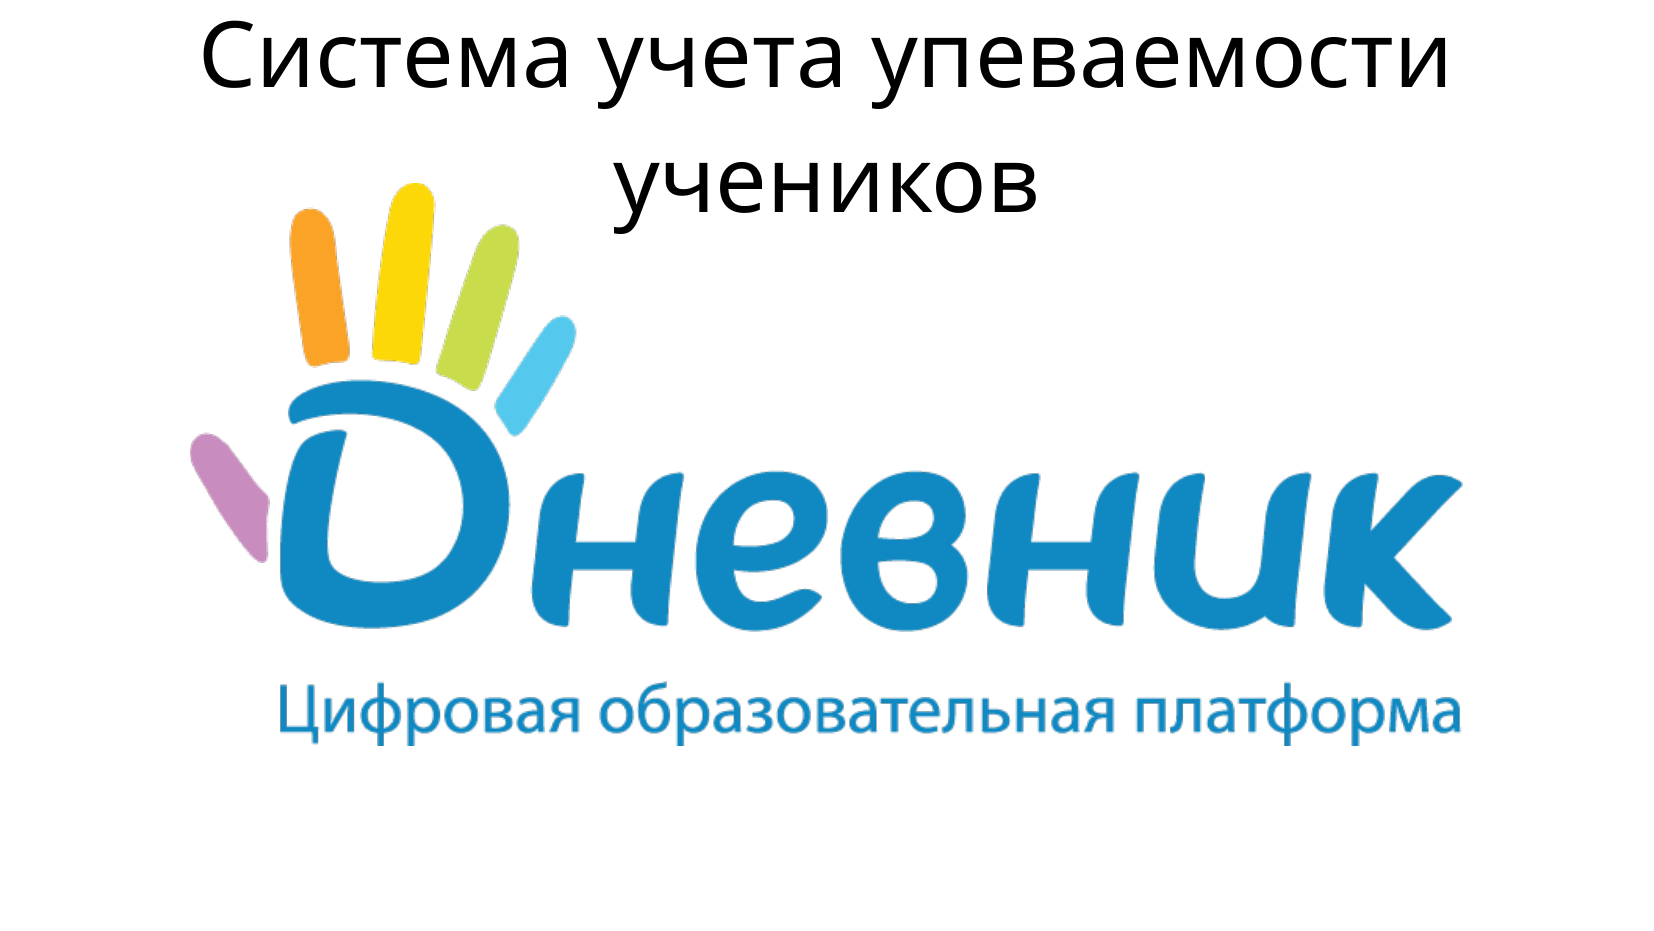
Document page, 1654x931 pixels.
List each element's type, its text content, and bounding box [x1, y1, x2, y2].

title Система учета упеваемости учеников [82, 12, 1571, 218]
picture [190, 183, 1463, 747]
